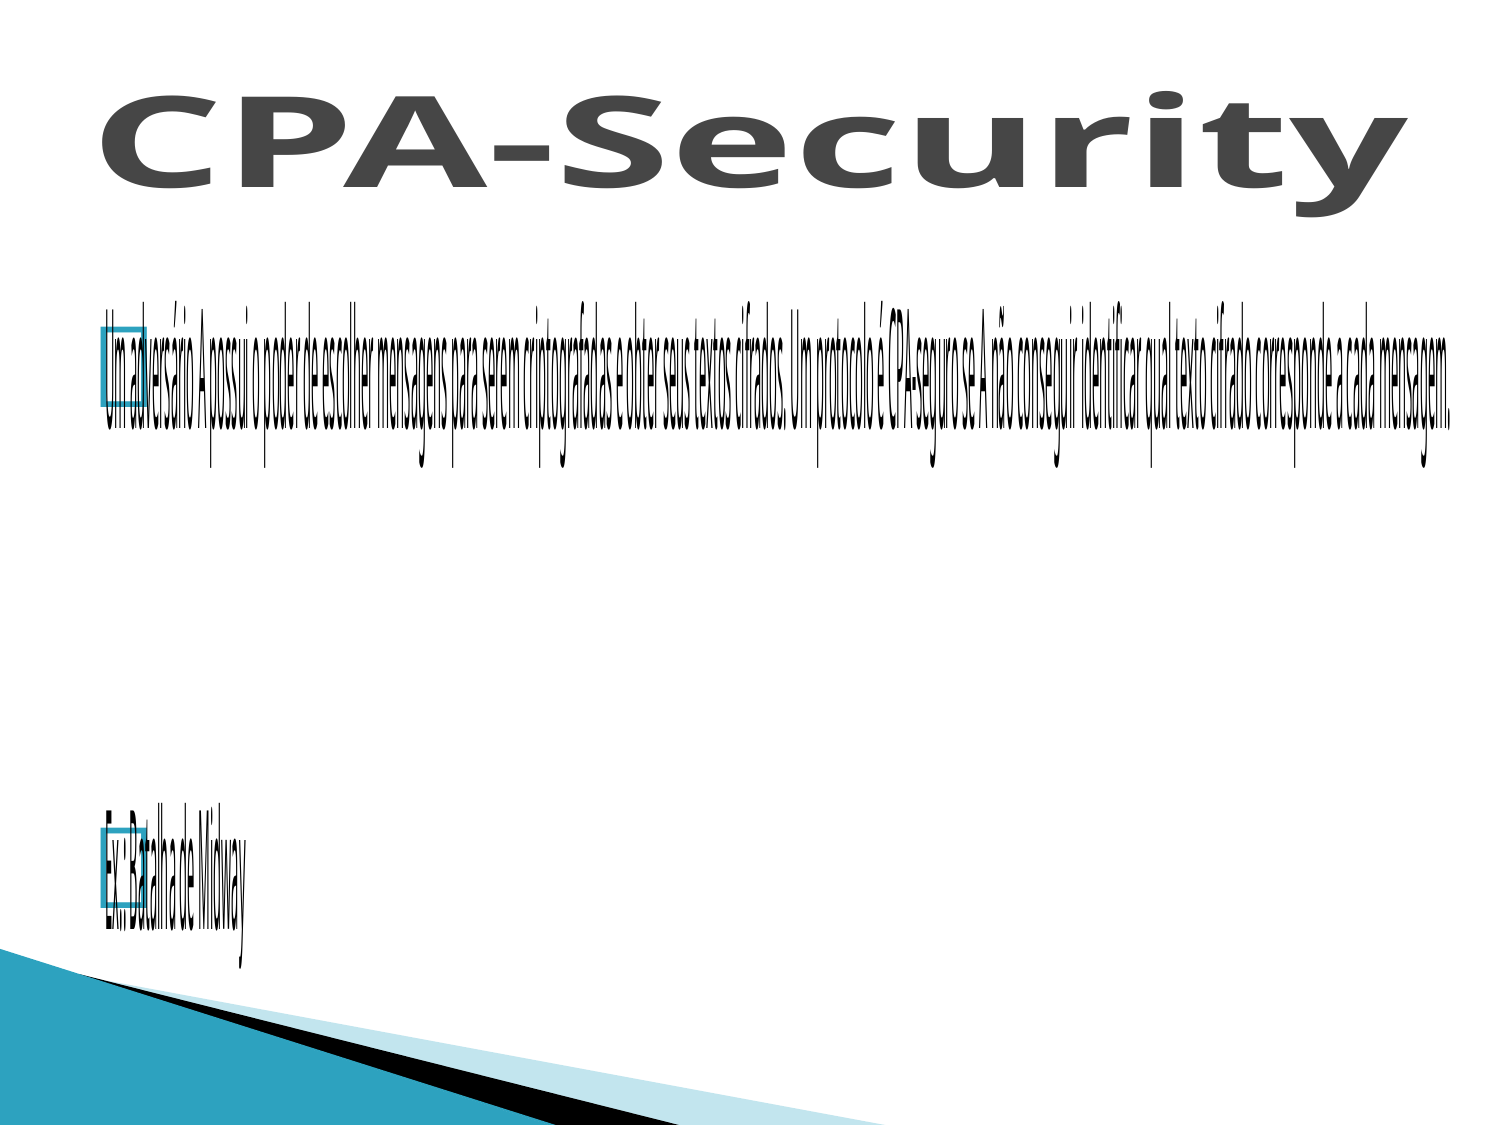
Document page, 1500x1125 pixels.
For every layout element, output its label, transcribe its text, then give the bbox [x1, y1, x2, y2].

title CPA-Security [75, 45, 1426, 233]
list Um adversário A possui o poder de escolher mensagens para serem criptografadas e obter seus textos cifrados. Um protocolo é CPA-seguro se A não conseguir identificar qual texto cifrado corresponde a cada mensagem. Ex.: Batalha de Midway [75, 243, 1426, 986]
